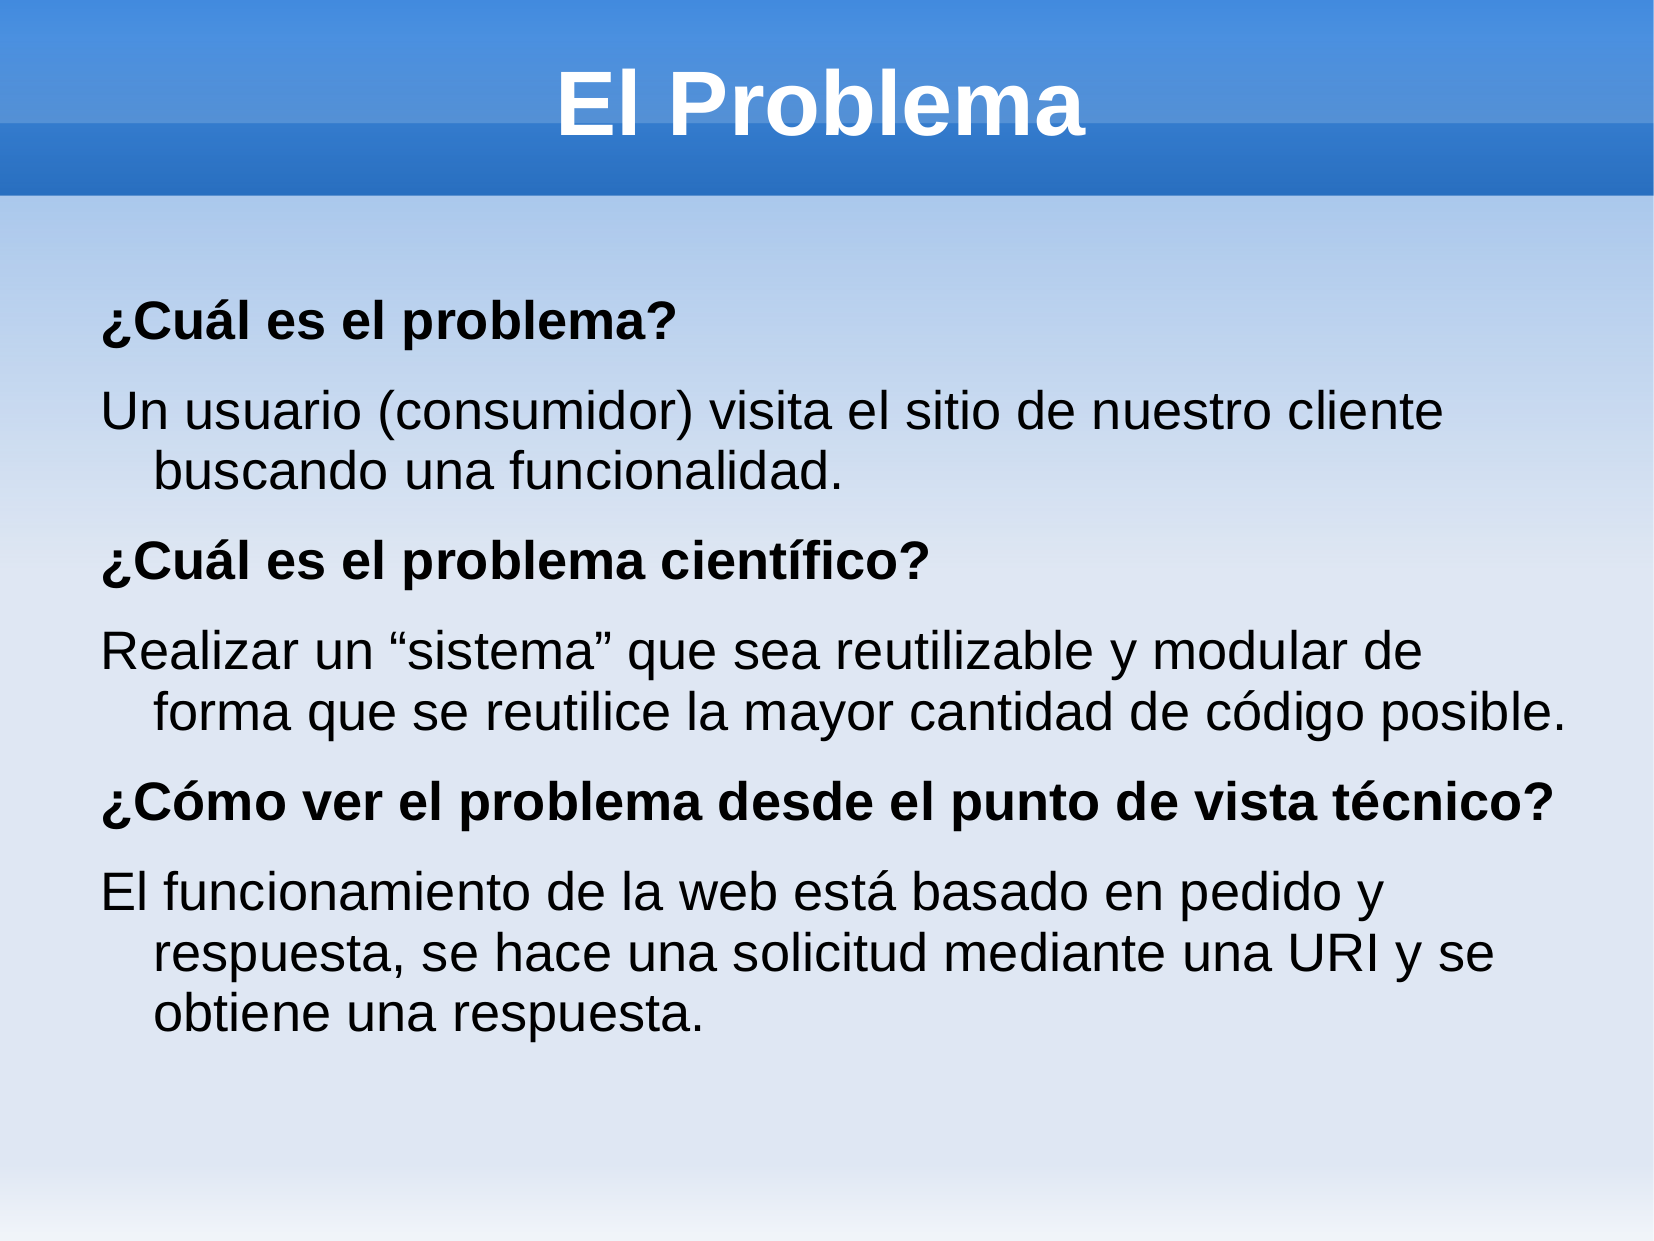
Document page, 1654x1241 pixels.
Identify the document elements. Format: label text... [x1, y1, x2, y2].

title El Problema [76, 7, 1565, 200]
list ¿Cuál es el problema? Un usuario (consumidor) visita el sitio de nuestro cliente buscando una funcionalidad. ¿Cuál es el problema científico? Realizar un “sistema” que sea reutilizable y modular de forma que se reutilice la mayor cantidad de código posible. ¿Cómo ver el problema desde el punto de vista técnico? El funcionamiento de la web está basado en pedido y respuesta, se hace una solicitud mediante una URI y se obtiene una respuesta. [82, 290, 1571, 1104]
picture [0, 0, 1654, 1241]
